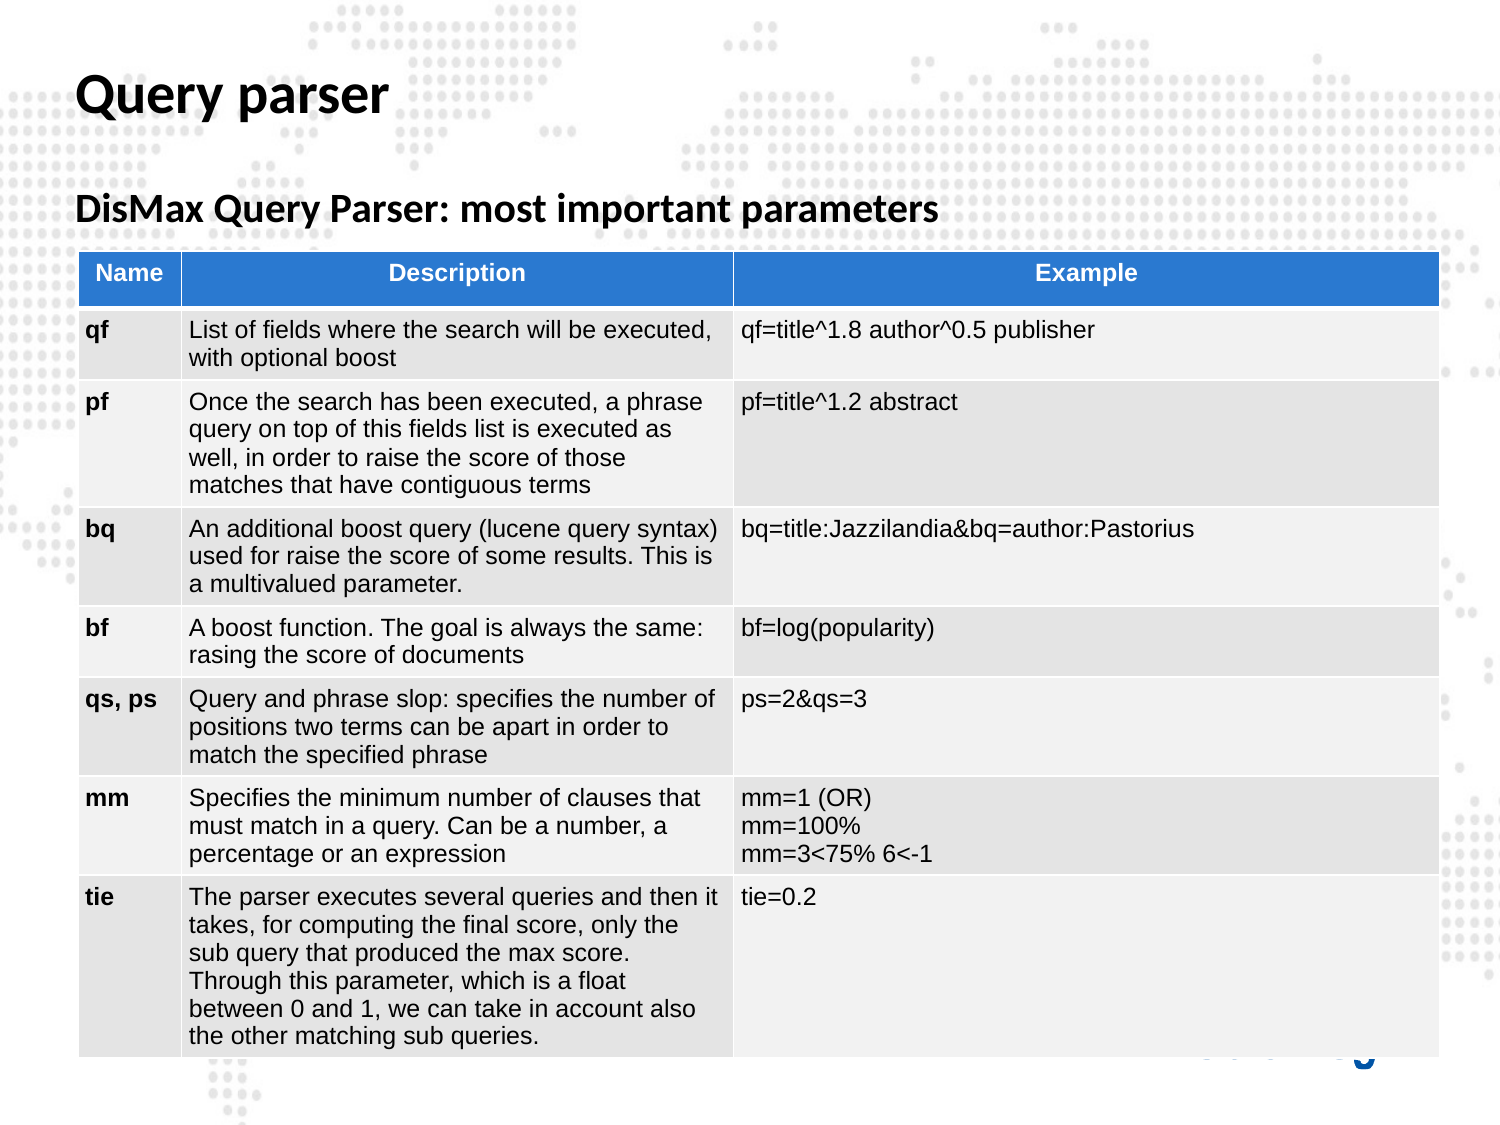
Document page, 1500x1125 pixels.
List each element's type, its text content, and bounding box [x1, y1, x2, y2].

text_box Query parser [75, 55, 1425, 180]
table_cell Query and phrase slop: specifies the number of positions two terms can be apart in order to match the specified phrase [182, 678, 733, 775]
table_cell The parser executes several queries and then it takes, for computing the final score, only the sub query that produced the max score. Through this parameter, which is a float between 0 and 1, we can take in account also the other matching sub queries. [182, 876, 733, 1057]
table_cell tie [79, 876, 181, 1057]
table_header Example [734, 252, 1439, 306]
picture [0, 0, 1500, 1125]
table_cell Specifies the minimum number of clauses that must match in a query. Can be a number, a percentage or an expression [182, 777, 733, 874]
table_cell mm [79, 777, 181, 874]
table_cell qf [79, 311, 181, 379]
table_cell bq [79, 508, 181, 605]
table_cell mm=1 (OR) mm=100% mm=3<75% 6<-1 [734, 777, 1439, 874]
table_cell bf=log(popularity) [734, 607, 1439, 676]
text_box DisMax Query Parser: most important parameters [75, 180, 1425, 256]
table_cell A boost function. The goal is always the same: rasing the score of documents [182, 607, 733, 676]
table_cell pf=title^1.2 abstract [734, 381, 1439, 506]
table_cell tie=0.2 [734, 876, 1439, 1057]
table_cell bq=title:Jazzilandia&bq=author:Pastorius [734, 508, 1439, 605]
table_header Name [79, 252, 181, 306]
table_cell qs, ps [79, 678, 181, 775]
table_cell An additional boost query (lucene query syntax) used for raise the score of some results. This is a multivalued parameter. [182, 508, 733, 605]
table_cell qf=title^1.8 author^0.5 publisher [734, 311, 1439, 379]
table_header Description [182, 252, 733, 306]
table_cell bf [79, 607, 181, 676]
table_cell List of fields where the search will be executed, with optional boost [182, 311, 733, 379]
table_cell Once the search has been executed, a phrase query on top of this fields list is executed as well, in order to raise the score of those matches that have contiguous terms [182, 381, 733, 506]
table_cell ps=2&qs=3 [734, 678, 1439, 775]
table_cell pf [79, 381, 181, 506]
